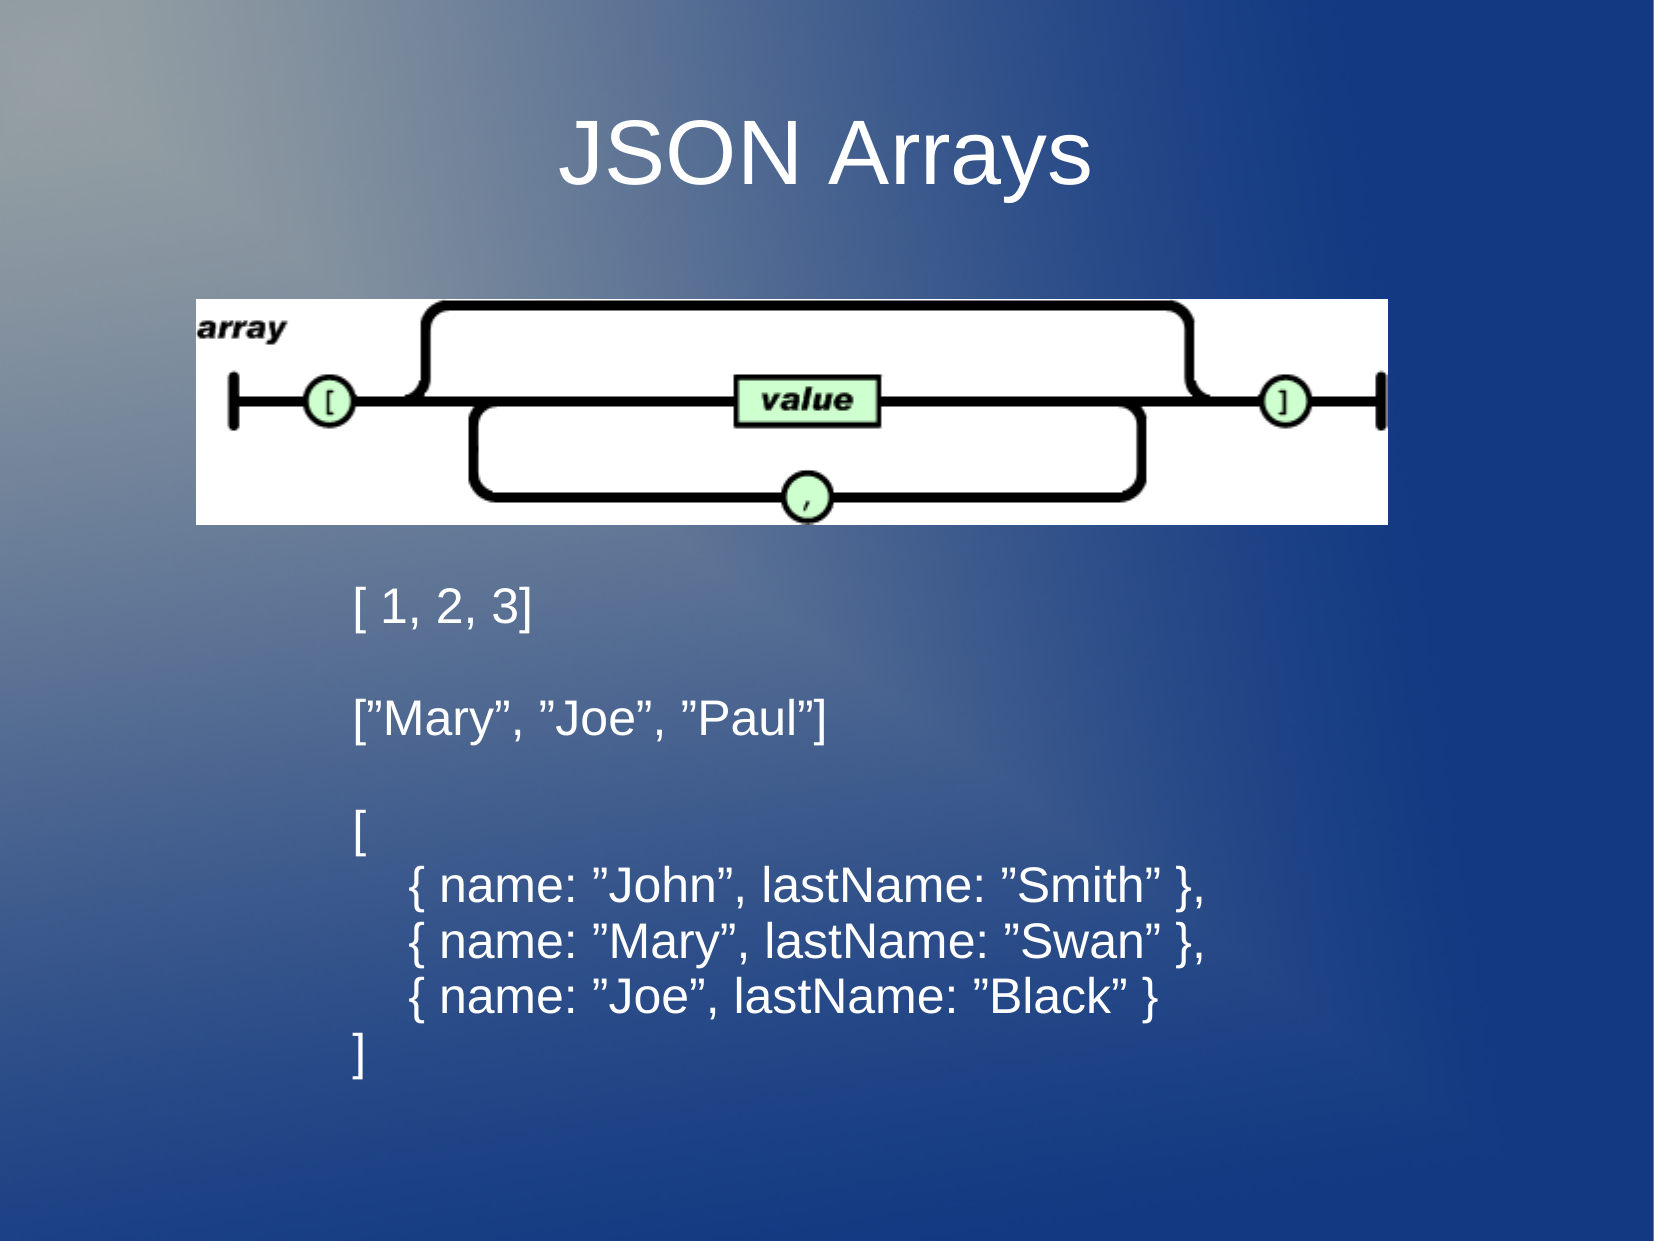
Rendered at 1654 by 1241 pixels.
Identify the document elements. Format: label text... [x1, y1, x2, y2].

text_box [ 1, 2, 3] [”Mary”, ”Joe”, ”Paul”] [ { name: ”John”, lastName: ”Smith” }, { name: ”Mary”, lastName: ”Swan” }, { name: ”Joe”, lastName: ”Black” } ] [337, 570, 1276, 1088]
title JSON Arrays [82, 49, 1571, 257]
picture [0, 0, 1654, 1241]
